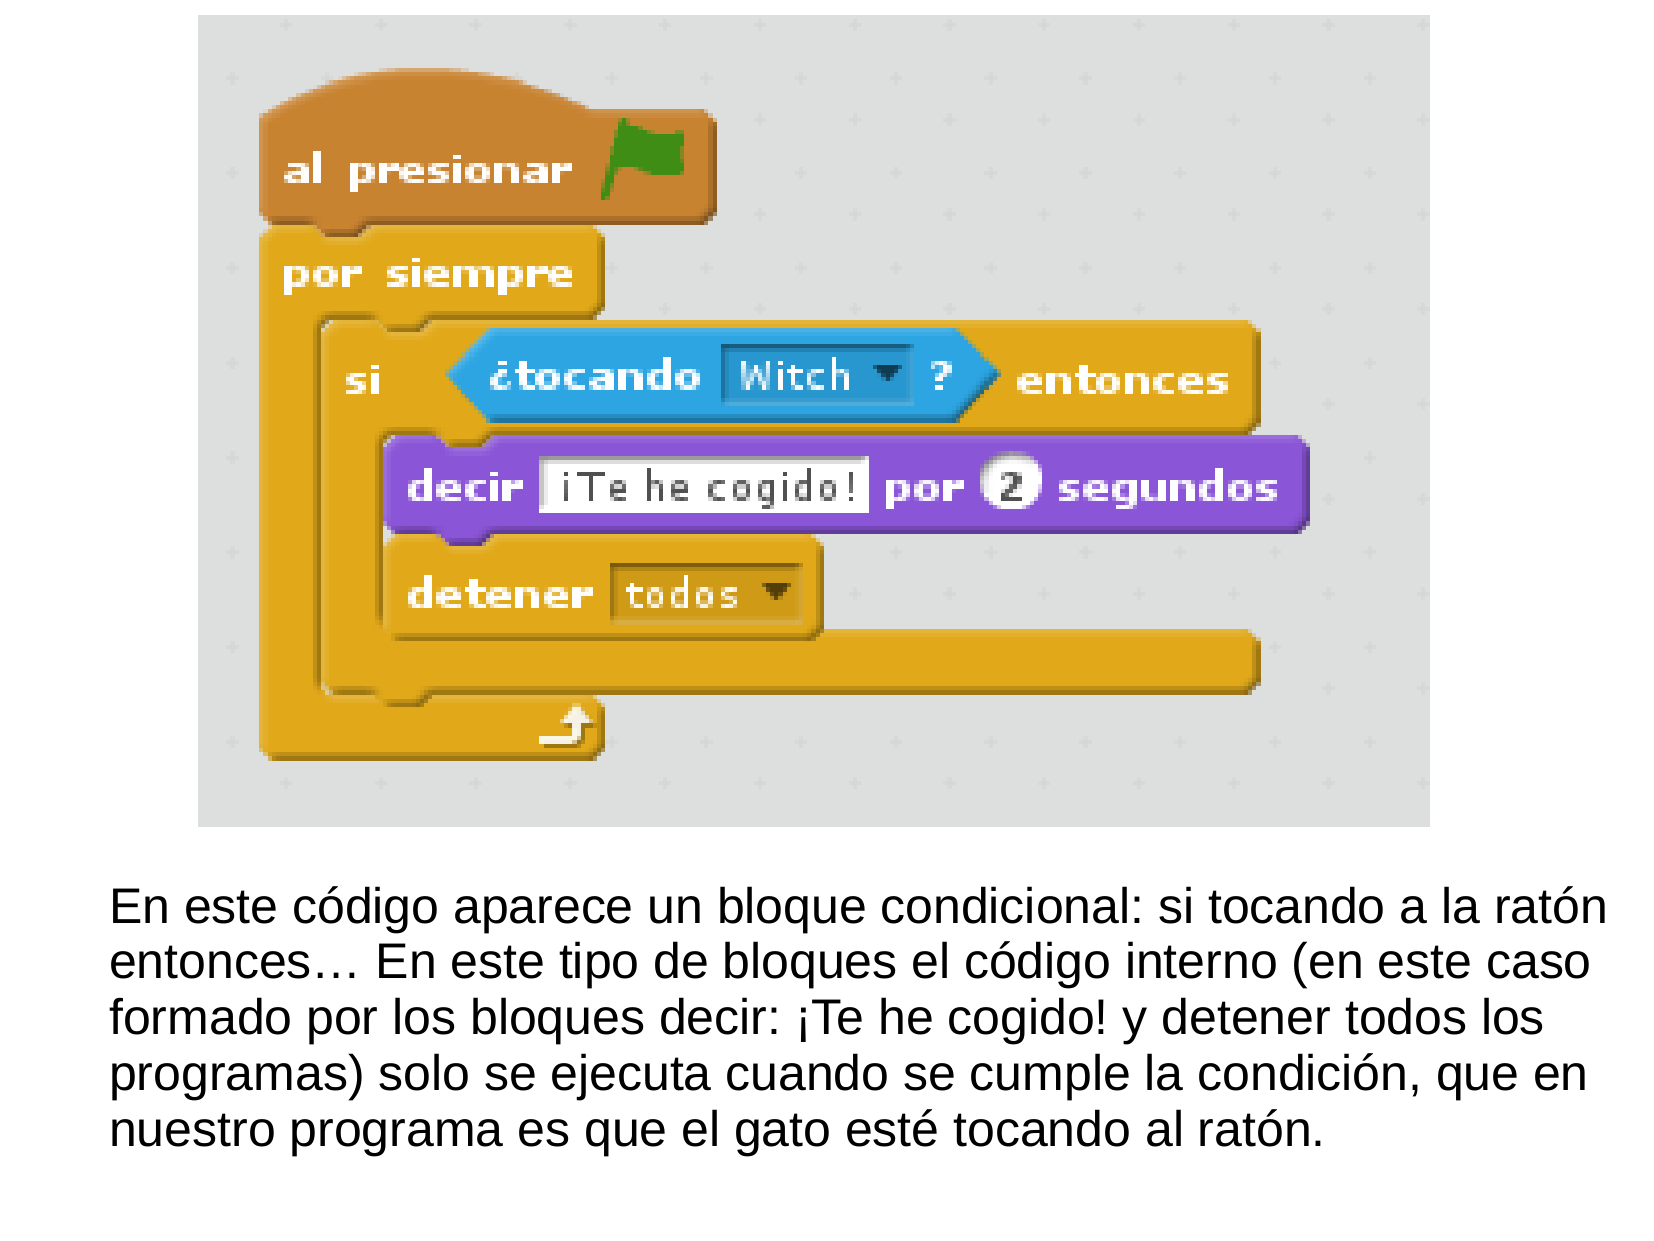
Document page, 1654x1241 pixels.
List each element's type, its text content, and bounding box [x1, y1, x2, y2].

picture [198, 15, 1430, 827]
text_box En este código aparece un bloque condicional: si tocando a la ratón entonces… En este tipo de bloques el código interno (en este caso formado por los bloques decir: ¡Te he cogido! y detener todos los programas) solo se ejecuta cuando se cumple la condición, que en nuestro programa es que el gato esté tocando al ratón. [94, 870, 1630, 1241]
